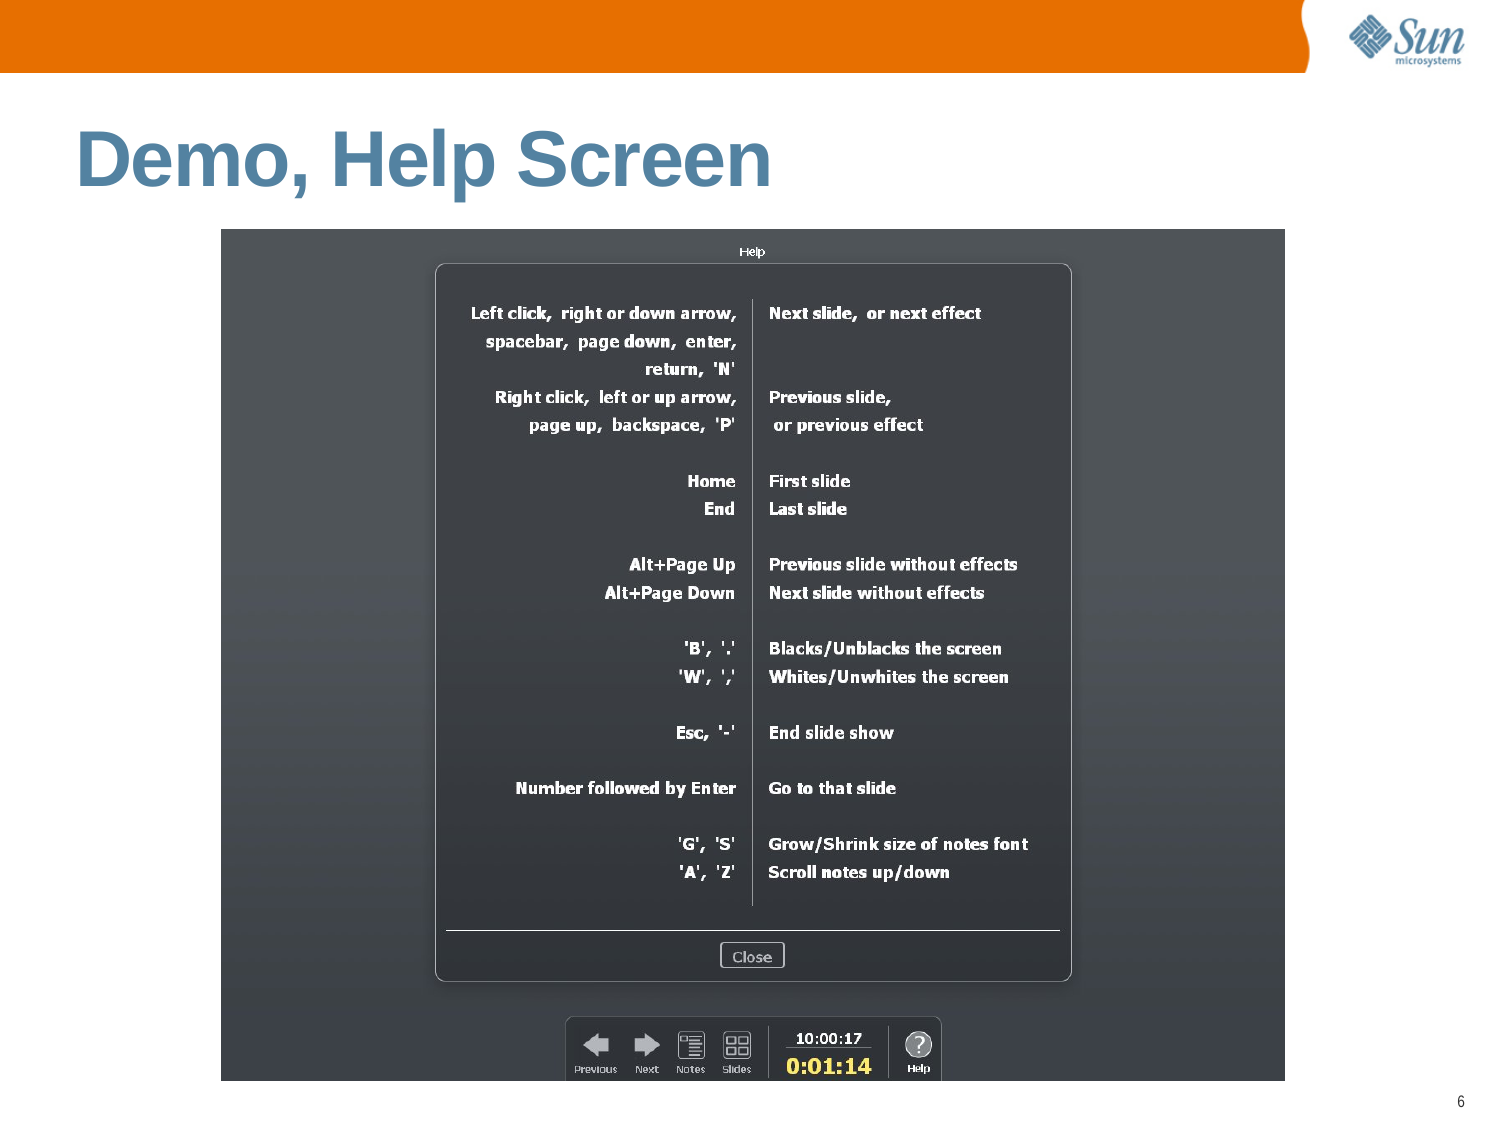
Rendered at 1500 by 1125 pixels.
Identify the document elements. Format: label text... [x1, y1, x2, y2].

picture [221, 229, 1285, 1081]
title Demo, Help Screen [75, 123, 1437, 227]
picture [0, 0, 1500, 73]
